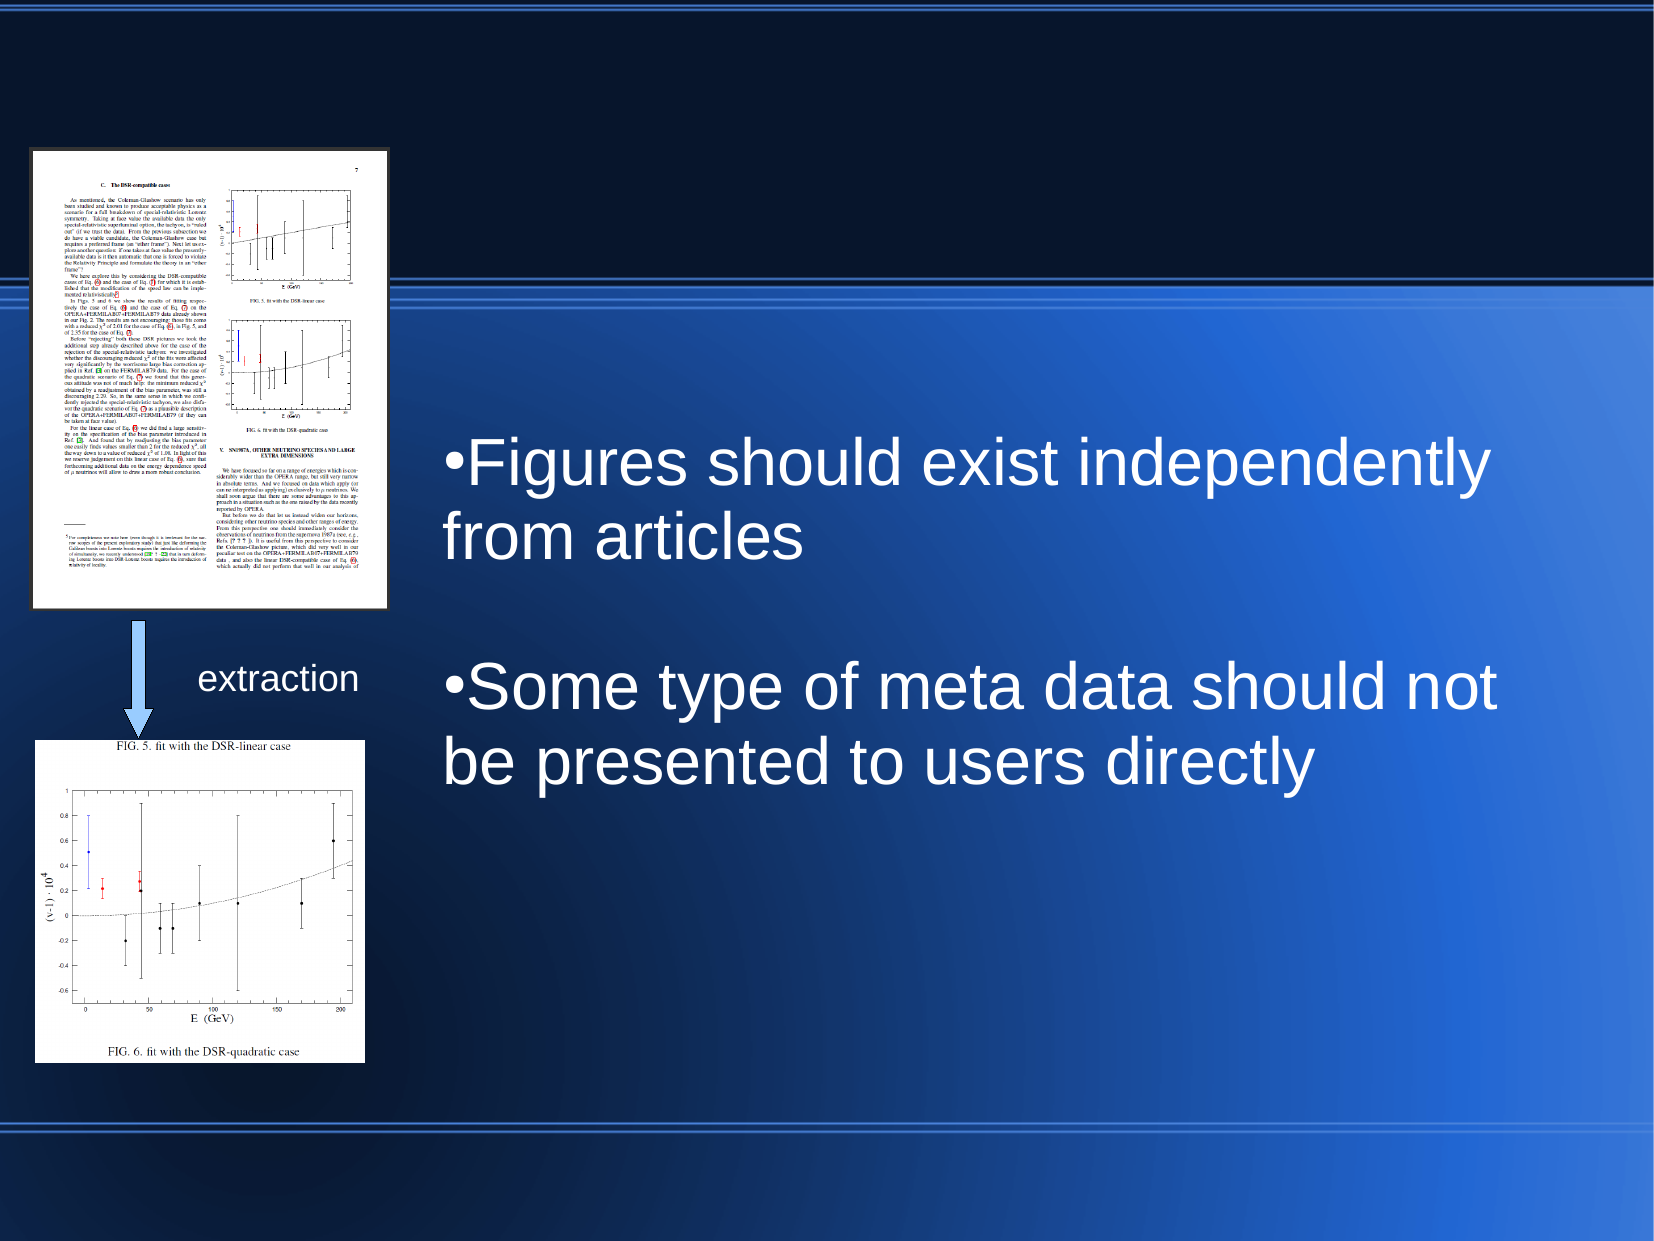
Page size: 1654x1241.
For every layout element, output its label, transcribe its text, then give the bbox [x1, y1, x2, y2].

text_box extraction [182, 649, 442, 707]
subtitle Figures should exist independently from articles Some type of meta data should not be presented to users directly [442, 49, 1571, 1174]
picture [0, 0, 1654, 1241]
text_box [123, 620, 154, 739]
